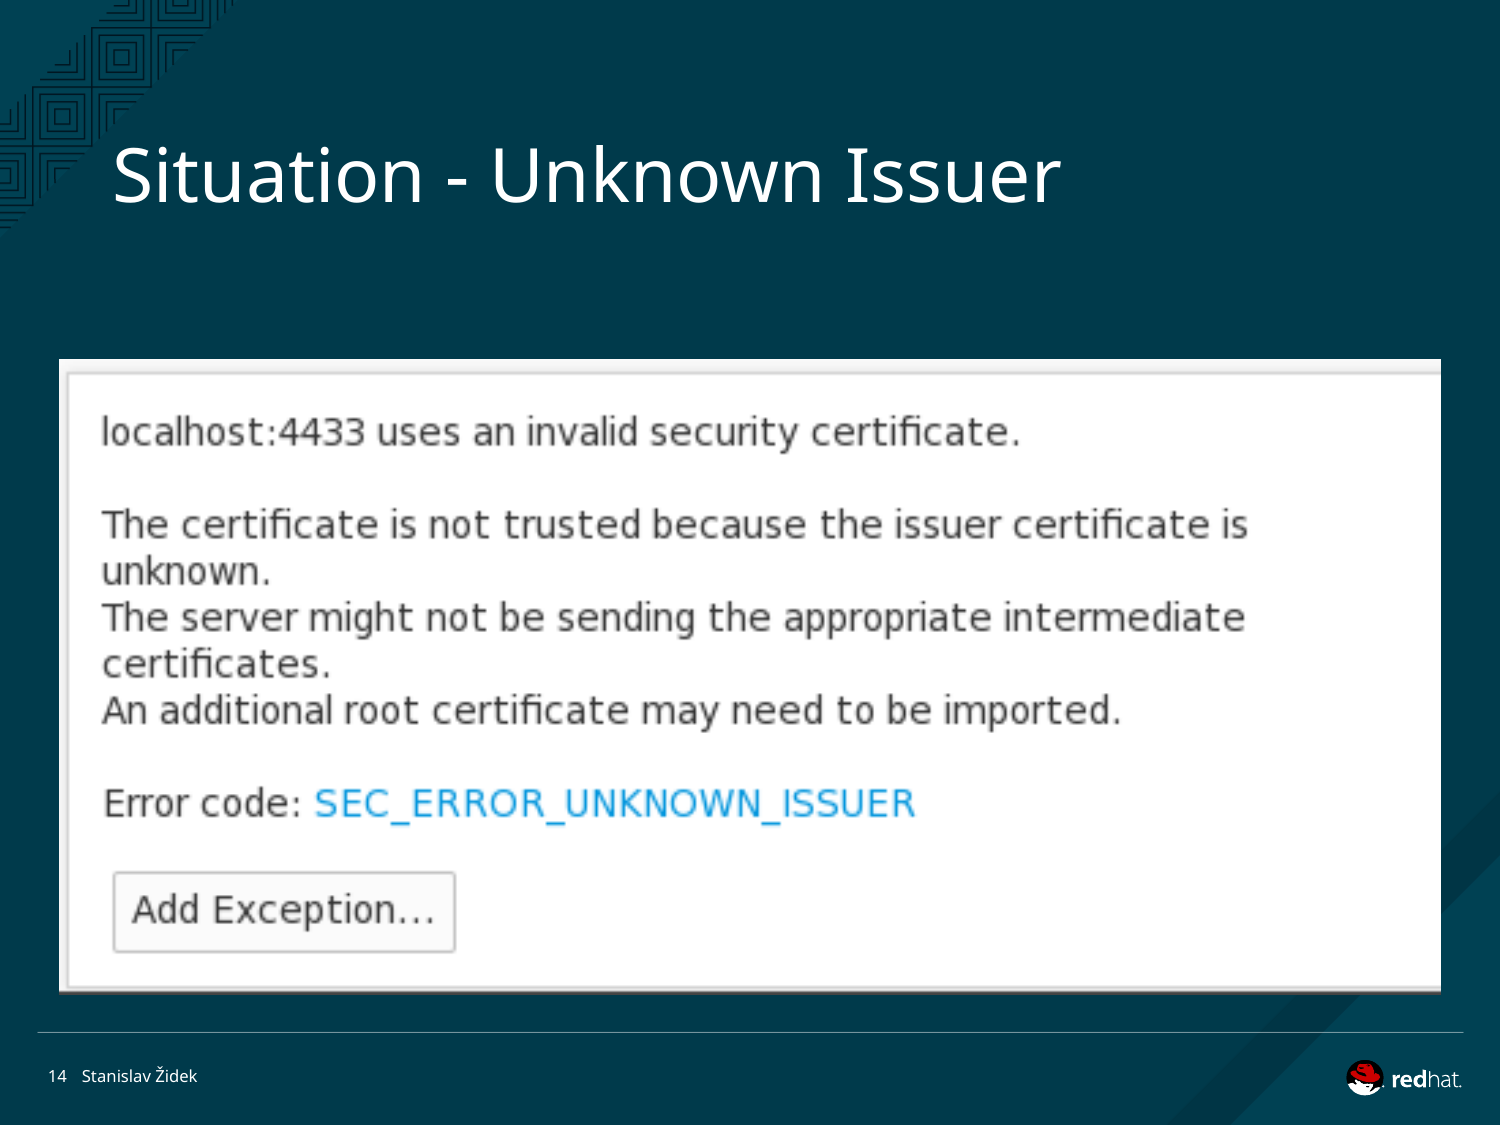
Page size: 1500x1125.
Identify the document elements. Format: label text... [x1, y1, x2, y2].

picture [60, 360, 1440, 994]
title Situation - Unknown Issuer [112, 0, 1388, 225]
